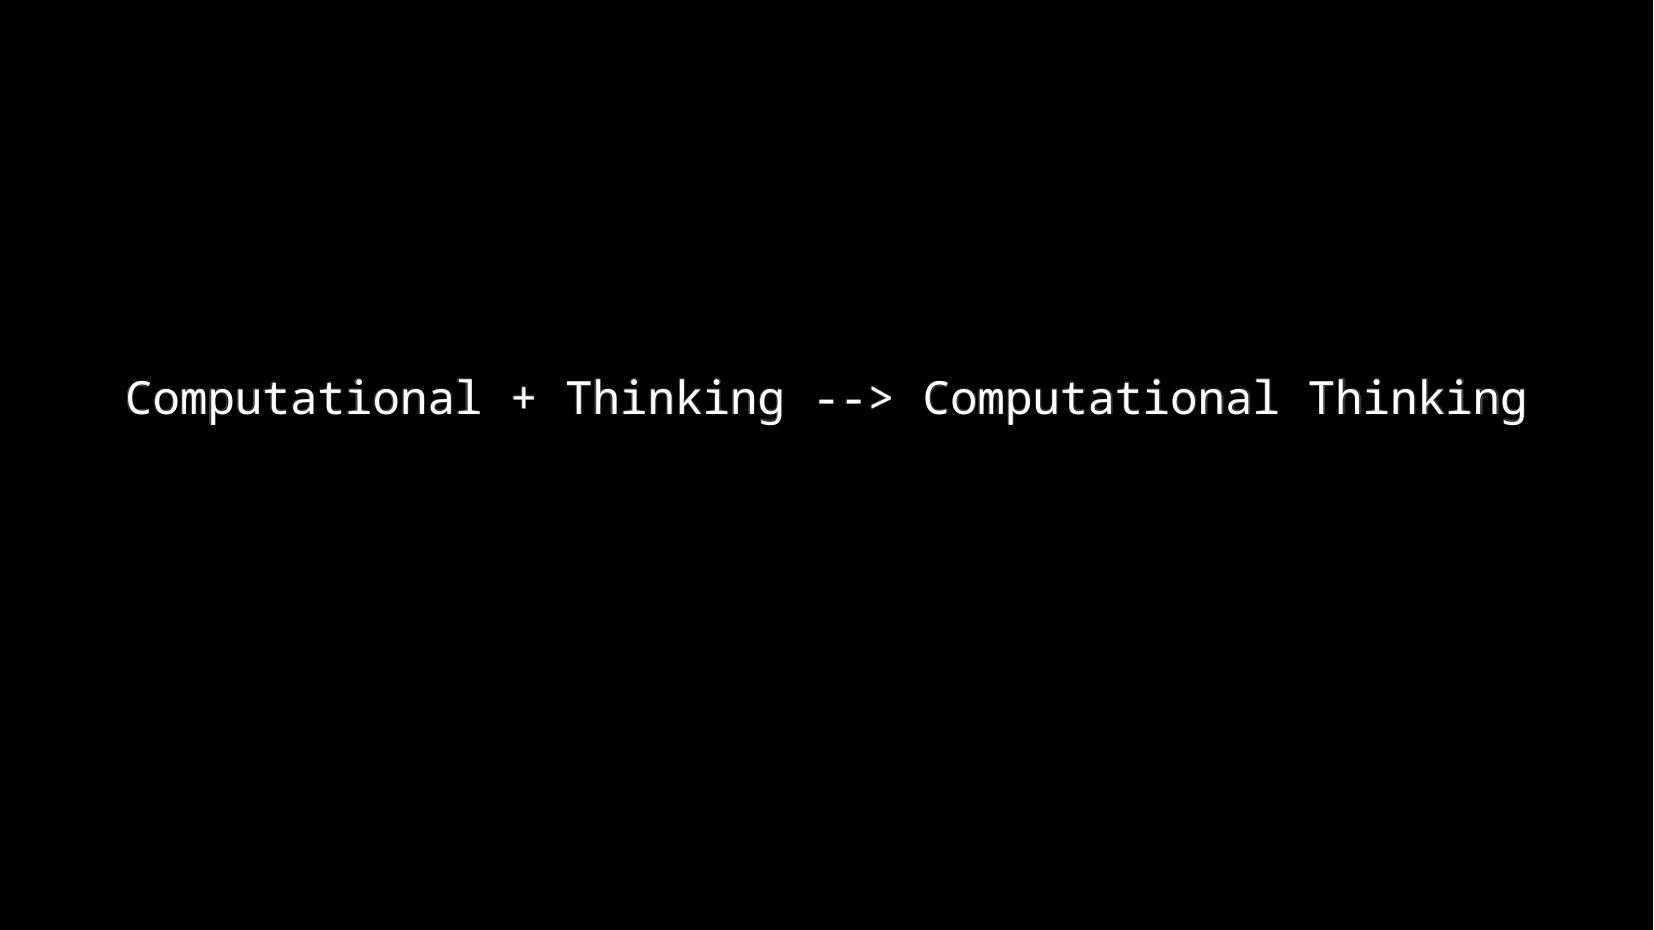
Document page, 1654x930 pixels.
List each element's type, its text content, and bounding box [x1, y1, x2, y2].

subtitle Computational + Thinking --> Computational Thinking [82, 37, 1571, 757]
